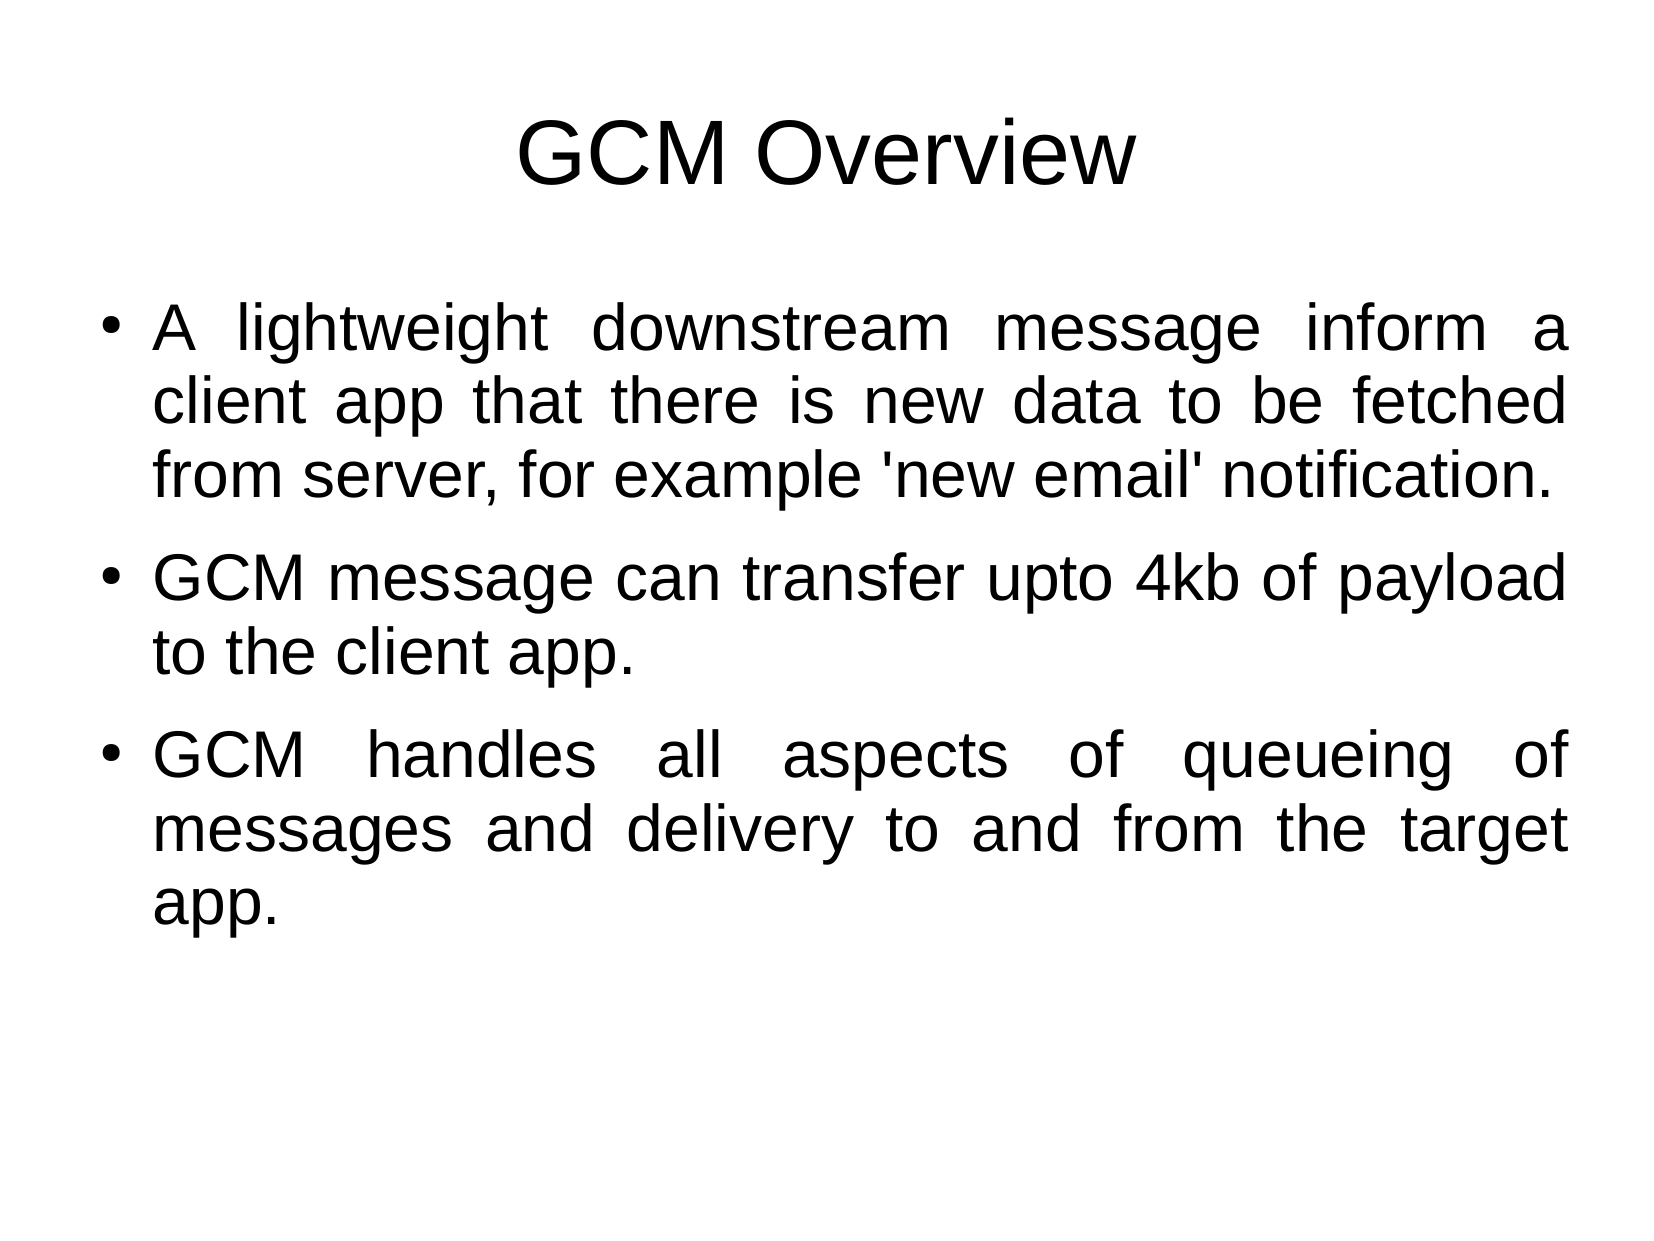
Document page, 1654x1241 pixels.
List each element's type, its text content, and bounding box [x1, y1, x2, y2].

list A lightweight downstream message inform a client app that there is new data to be fetched from server, for example 'new email' notification. GCM message can transfer upto 4kb of payload to the client app. GCM handles all aspects of queueing of messages and delivery to and from the target app. [82, 290, 1571, 1010]
title GCM Overview [82, 49, 1571, 257]
